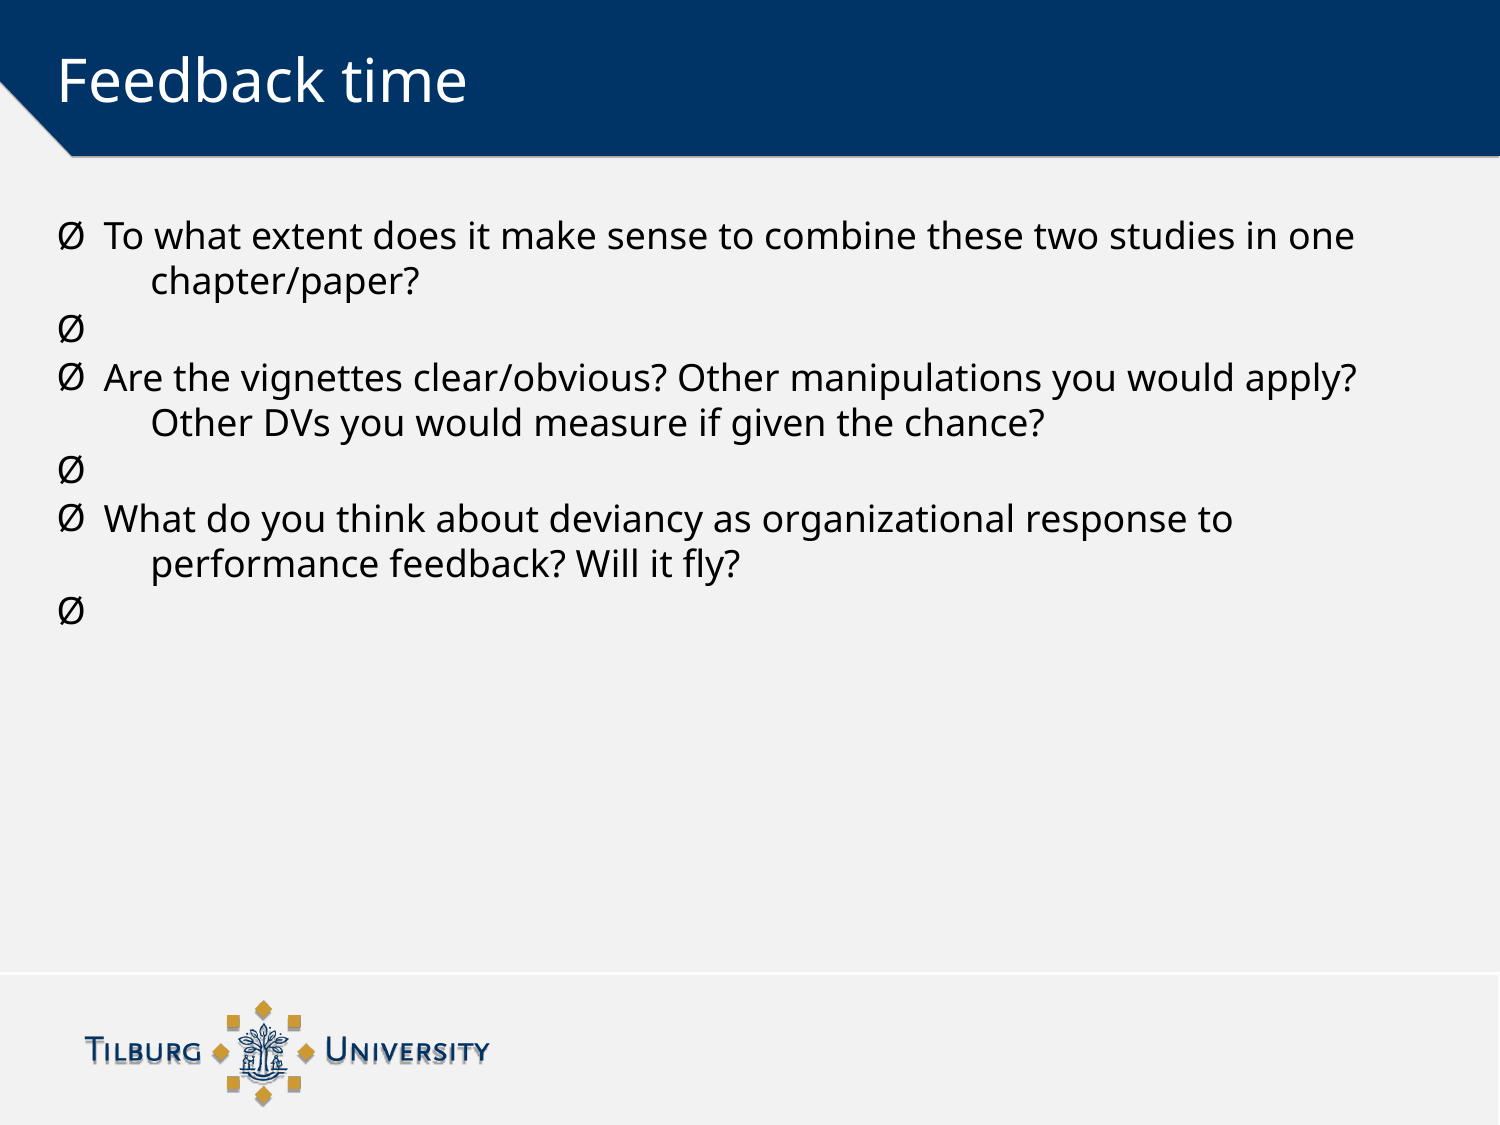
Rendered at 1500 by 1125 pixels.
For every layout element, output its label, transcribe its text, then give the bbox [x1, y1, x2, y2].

text_box To what extent does it make sense to combine these two studies in one chapter/paper? Are the vignettes clear/obvious? Other manipulations you would apply? Other DVs you would measure if given the chance? What do you think about deviancy as organizational response to performance feedback? Will it fly? [41, 204, 1451, 630]
title Feedback time [41, 0, 1500, 156]
